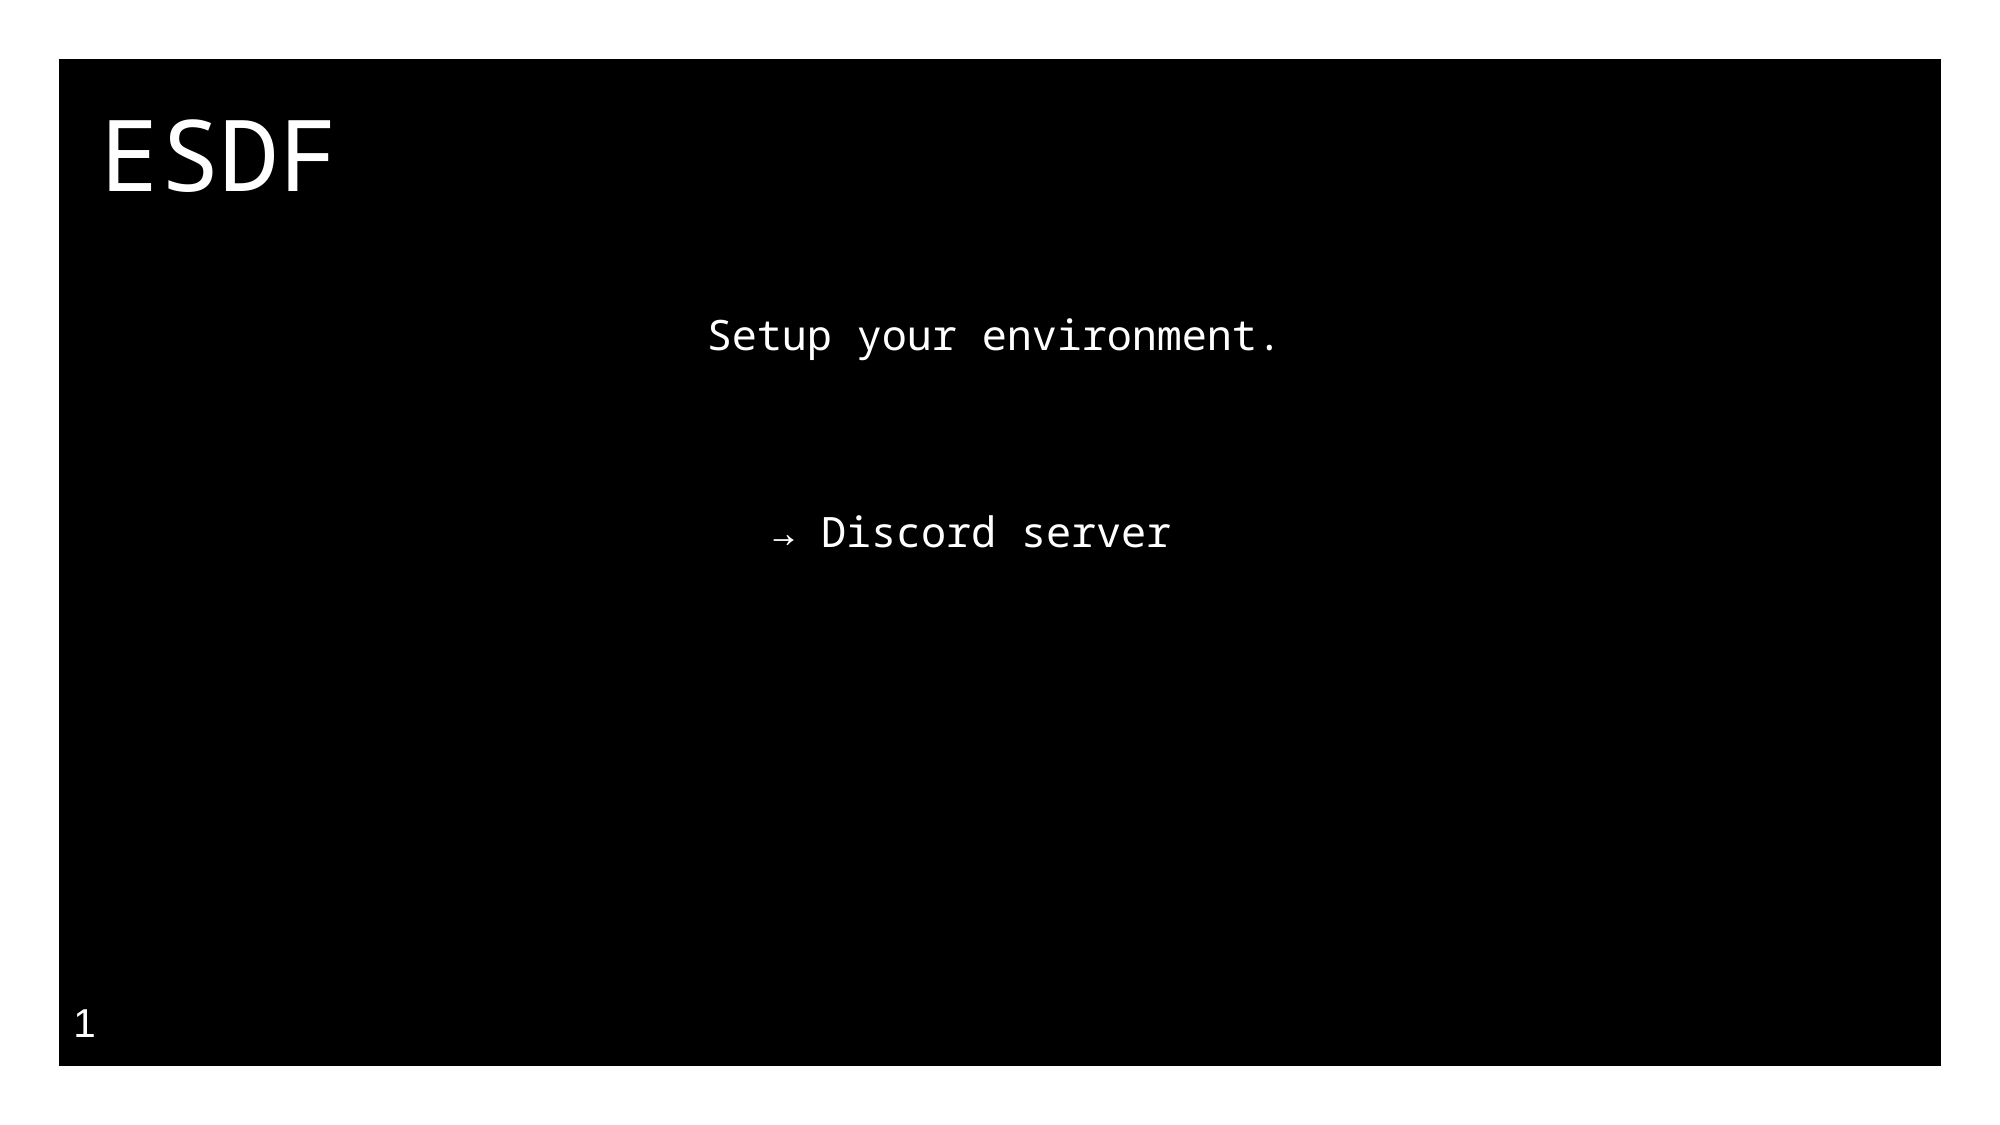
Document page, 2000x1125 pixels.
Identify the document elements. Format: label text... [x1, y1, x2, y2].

text_box 1 [58, 992, 773, 1070]
subtitle Setup your environment. → Discord server [546, 96, 1443, 989]
title ESDF [100, 0, 515, 396]
